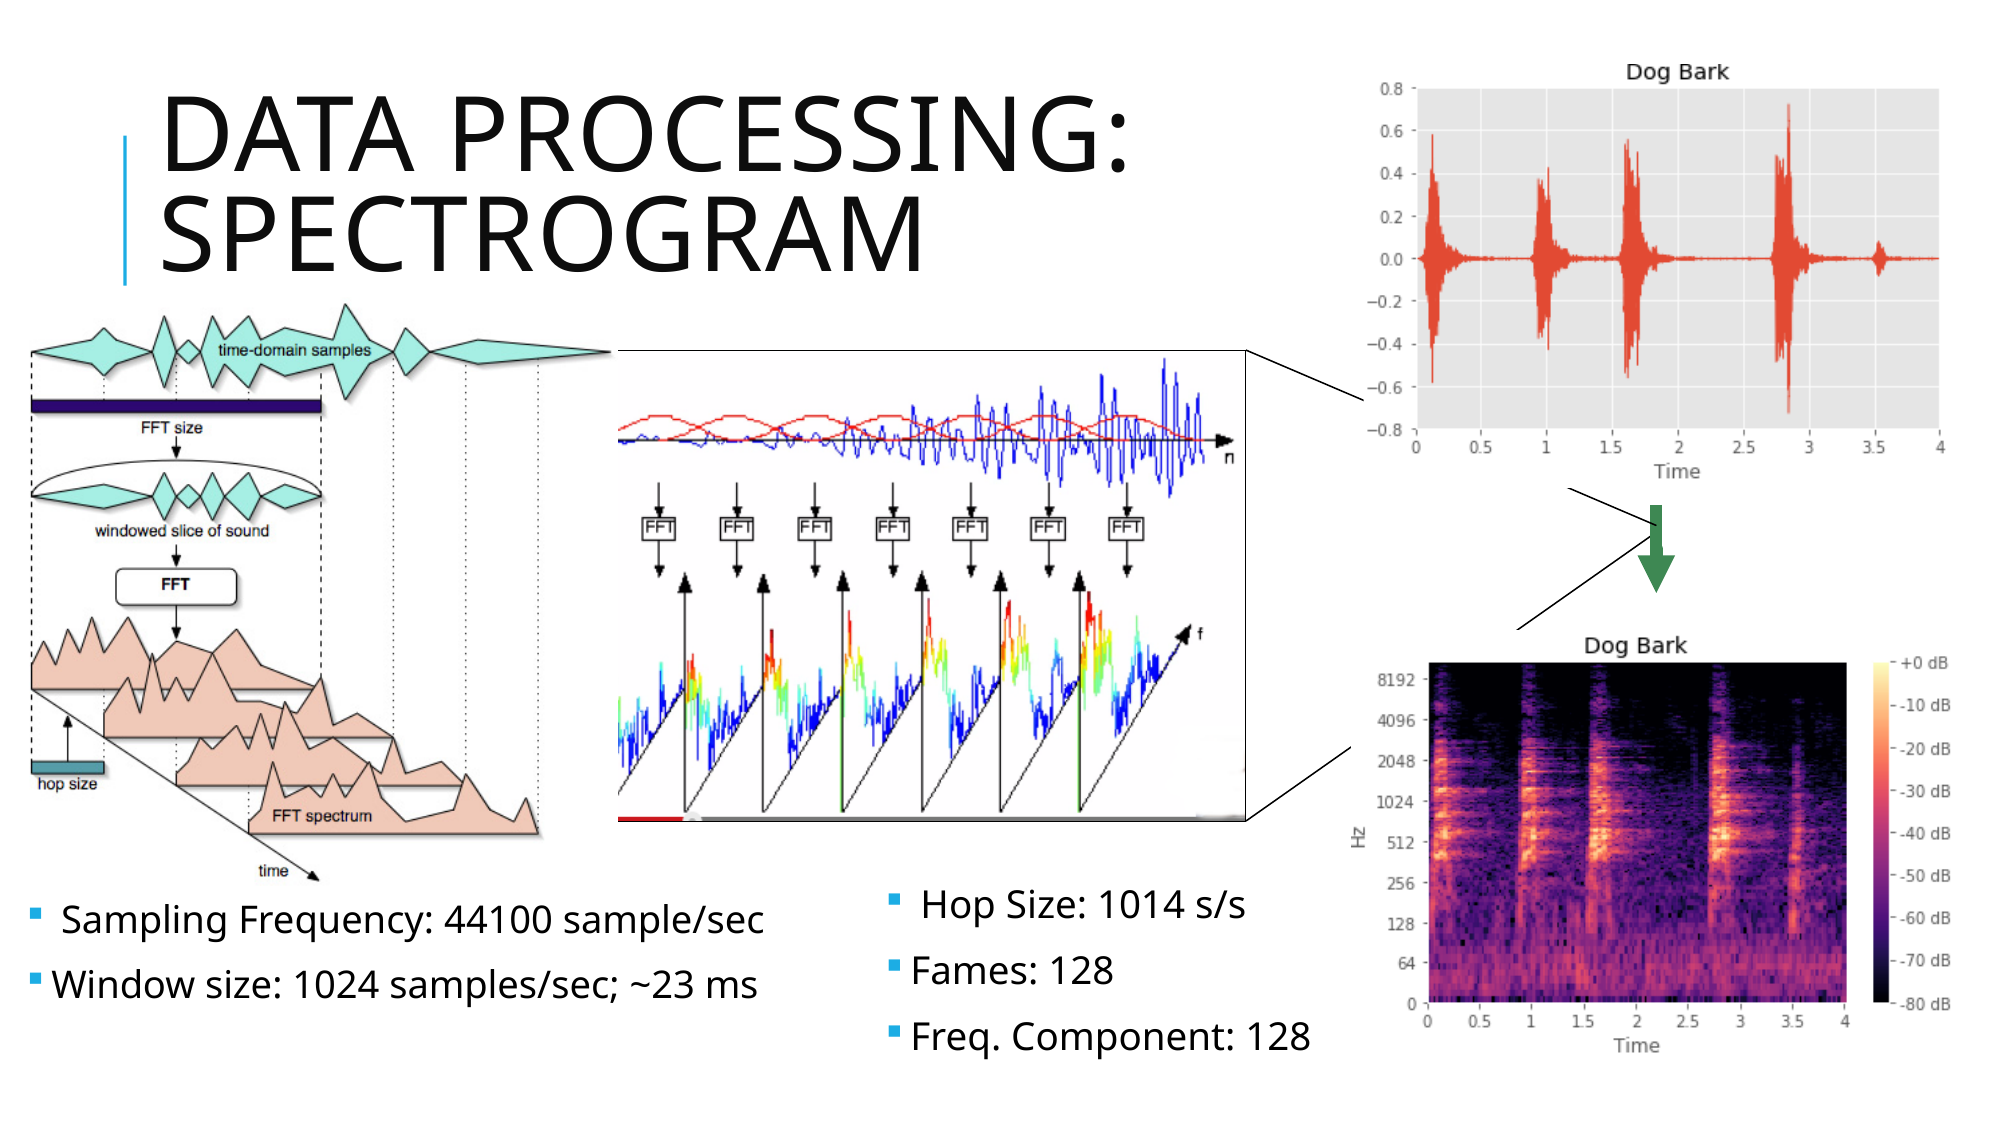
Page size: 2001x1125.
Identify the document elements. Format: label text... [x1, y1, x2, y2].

list Sampling Frequency: 44100 sample/sec Window size: 1024 samples/sec; ~23 ms [19, 893, 878, 1066]
picture [1351, 630, 1969, 1059]
picture [1363, 64, 1958, 488]
picture [19, 297, 1246, 894]
text_box Hop Size: 1014 s/s Fames: 128 Freq. Component: 128 [878, 878, 1491, 1068]
title Data processing: Spectrogram [143, 68, 1363, 315]
